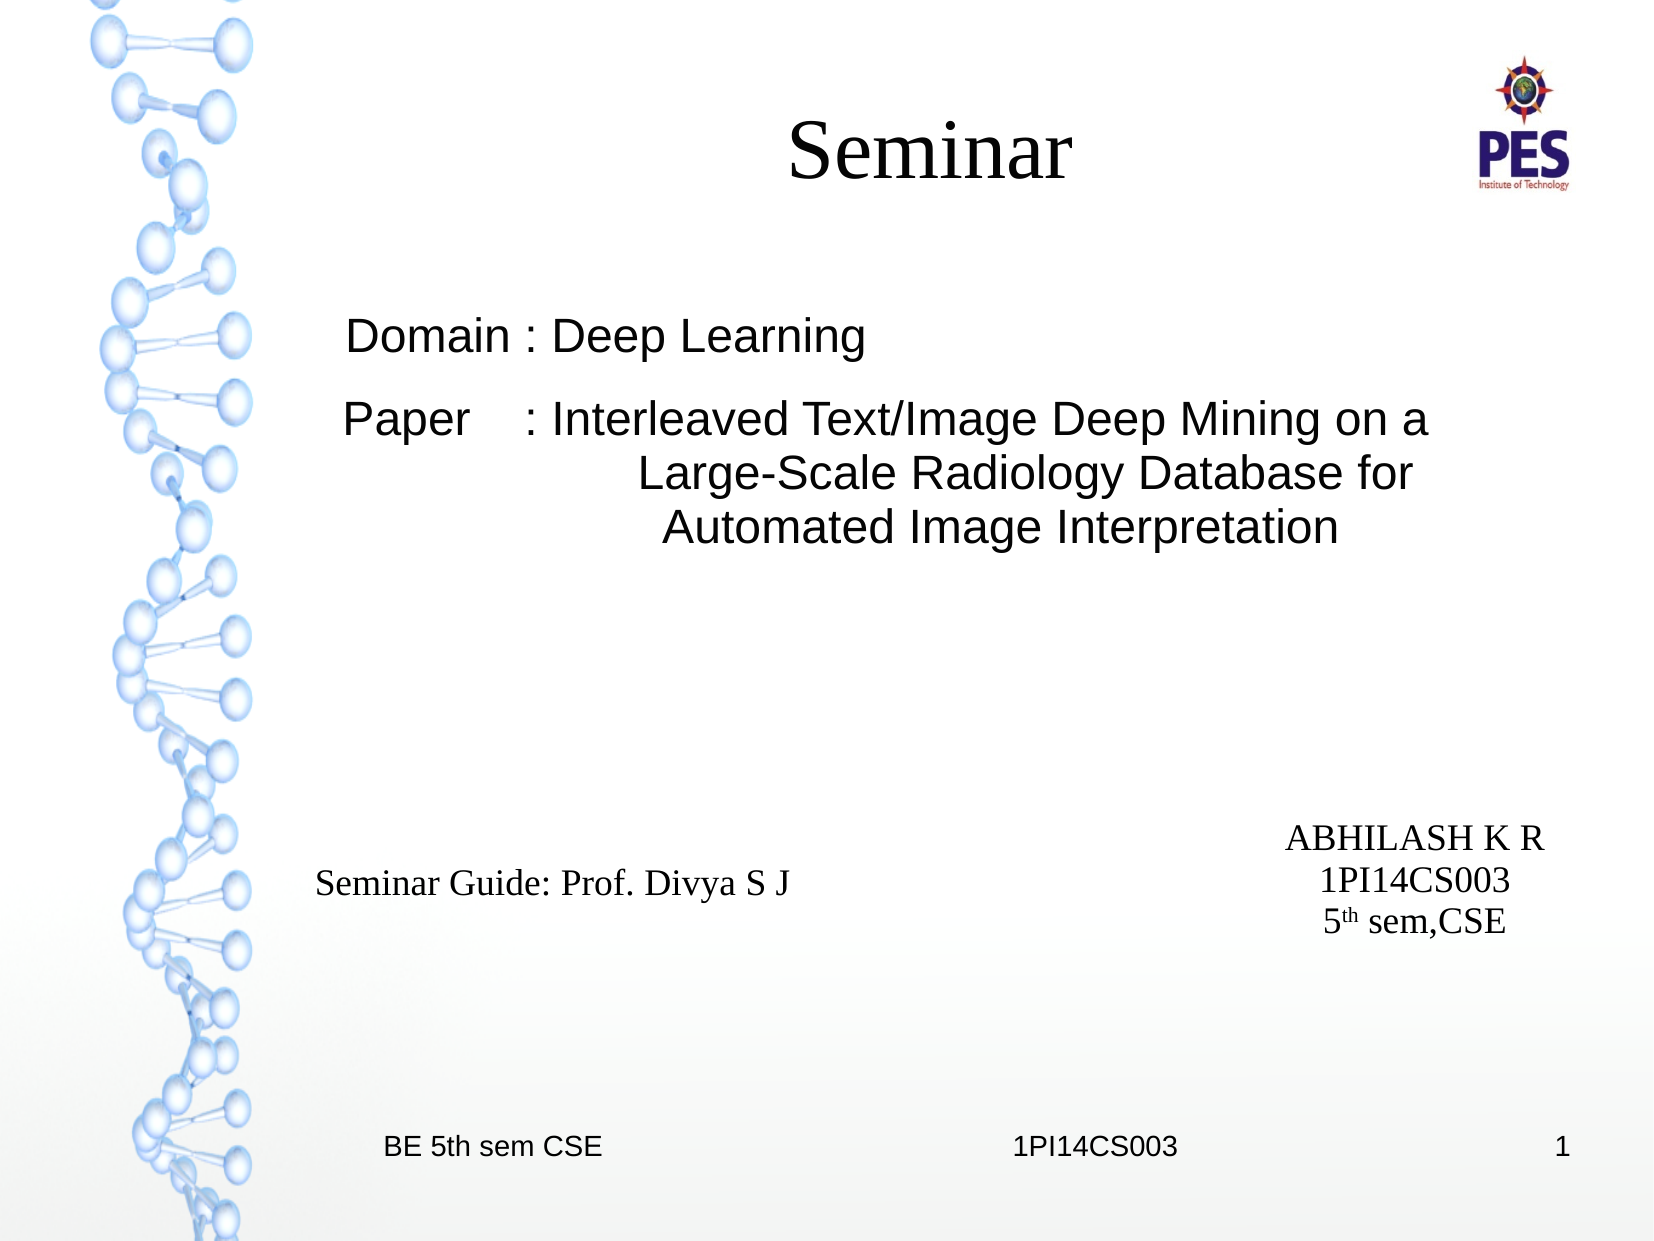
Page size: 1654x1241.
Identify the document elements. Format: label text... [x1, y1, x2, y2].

text_box Seminar Guide: Prof. Divya S J [300, 855, 806, 931]
picture [0, 0, 1654, 1241]
title Seminar [265, 47, 1595, 252]
list Domain : Deep Learning Paper : Interleaved Text/Image Deep Mining on a Large-Scale Radiology Database for Automated Image Interpretation [265, 299, 1595, 1019]
text_box ABHILASH K R 1PI14CS003 5th sem,CSE [1270, 810, 1561, 950]
